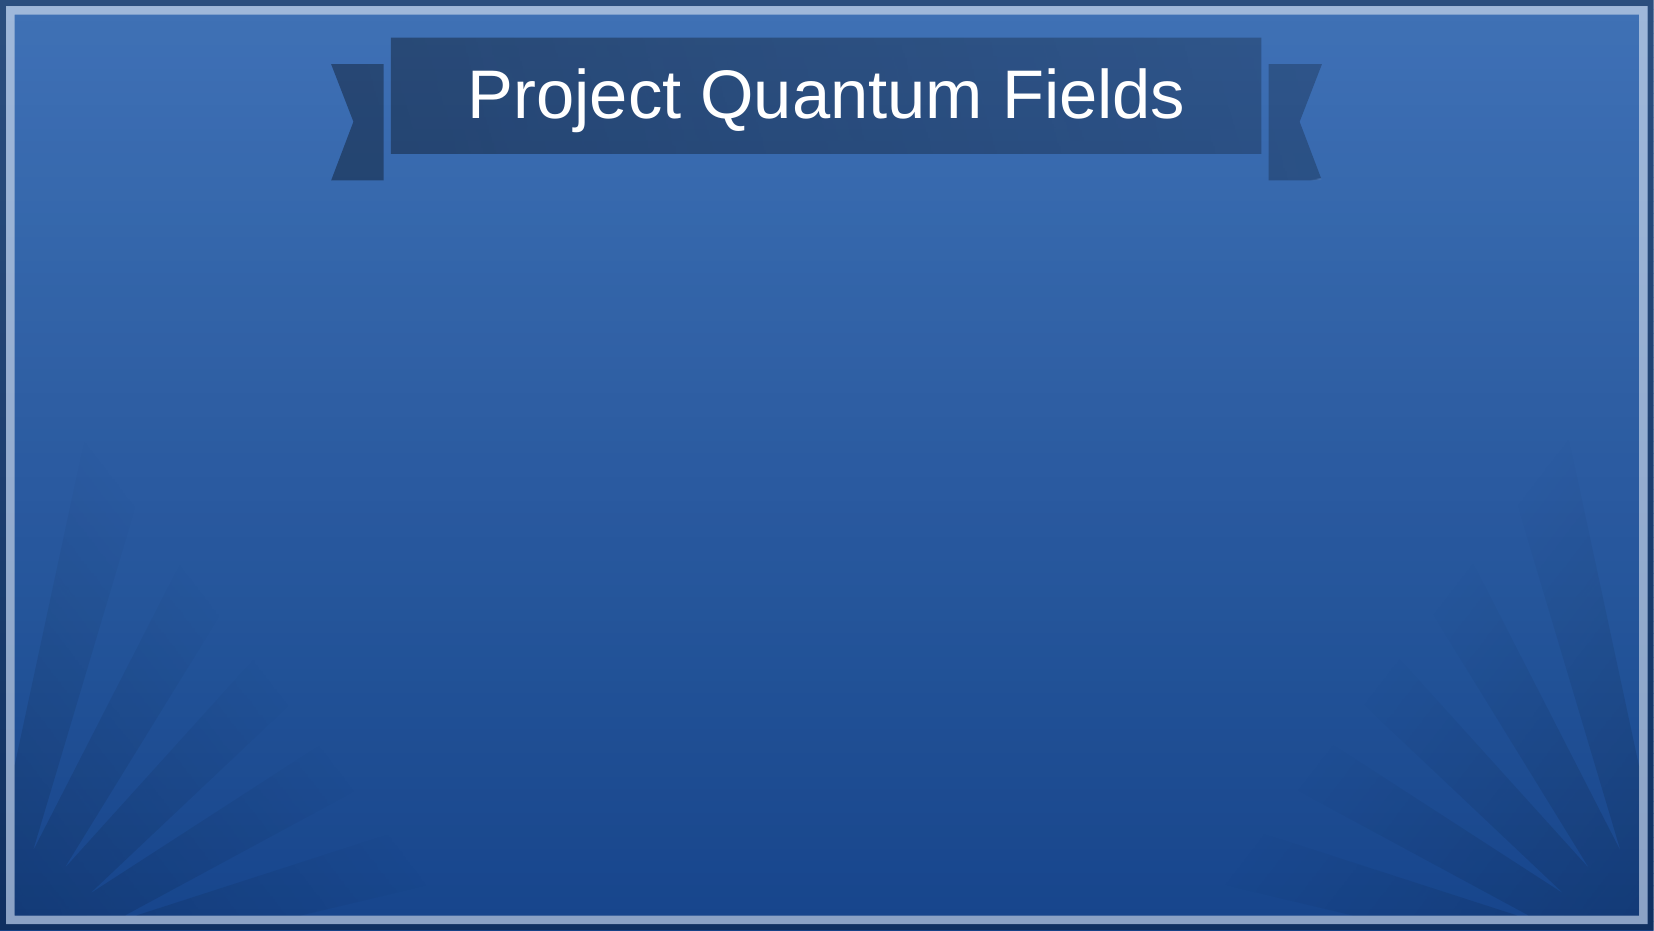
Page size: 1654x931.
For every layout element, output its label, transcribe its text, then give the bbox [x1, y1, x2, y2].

title Project Quantum Fields [389, 35, 1264, 154]
